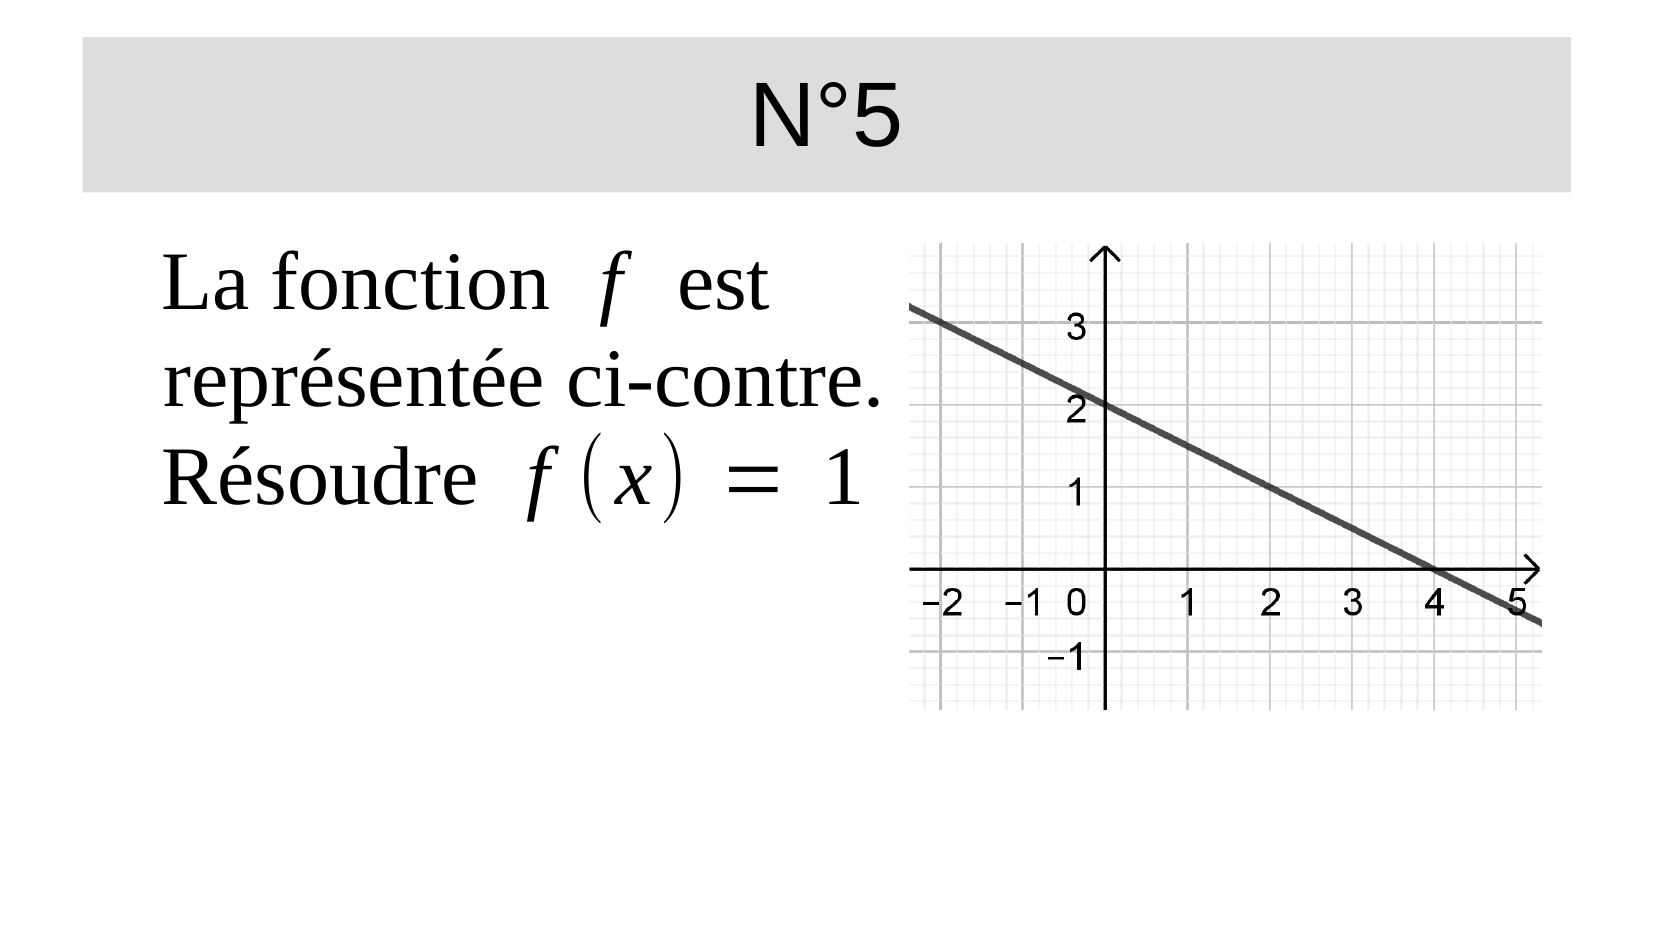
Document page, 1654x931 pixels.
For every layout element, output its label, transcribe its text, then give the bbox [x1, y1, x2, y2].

title N°5 [82, 37, 1571, 193]
picture [909, 243, 1542, 710]
chart [153, 236, 912, 528]
